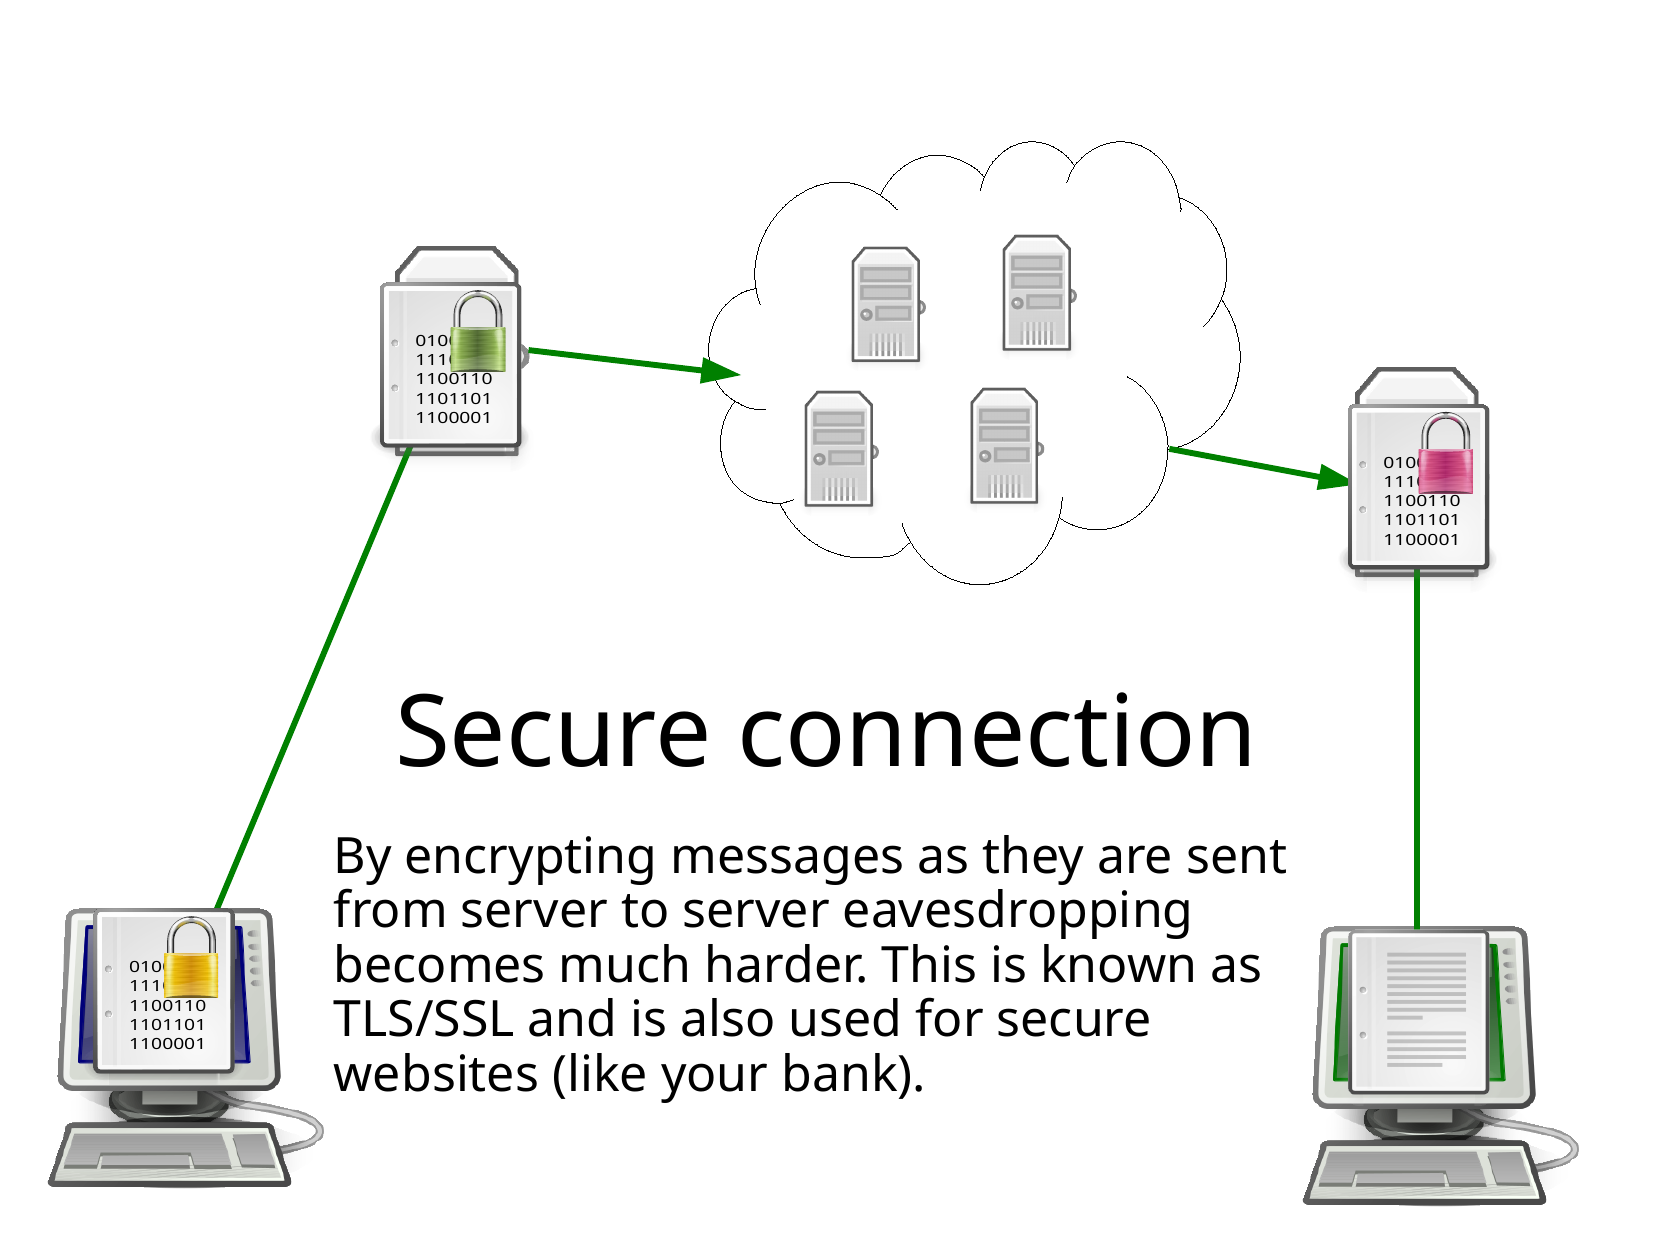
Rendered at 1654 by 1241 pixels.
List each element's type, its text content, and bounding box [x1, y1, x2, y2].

picture [1287, 342, 1551, 606]
picture [327, 221, 591, 485]
text_box By encrypting messages as they are sent from server to server eavesdropping becomes much harder. This is known as TLS/SSL and is also used for secure websites (like your bank). [318, 822, 1335, 1165]
picture [965, 221, 1111, 367]
picture [1287, 915, 1586, 1214]
picture [767, 233, 1078, 523]
picture [32, 894, 331, 1196]
text_box Secure connection [277, 652, 1376, 824]
